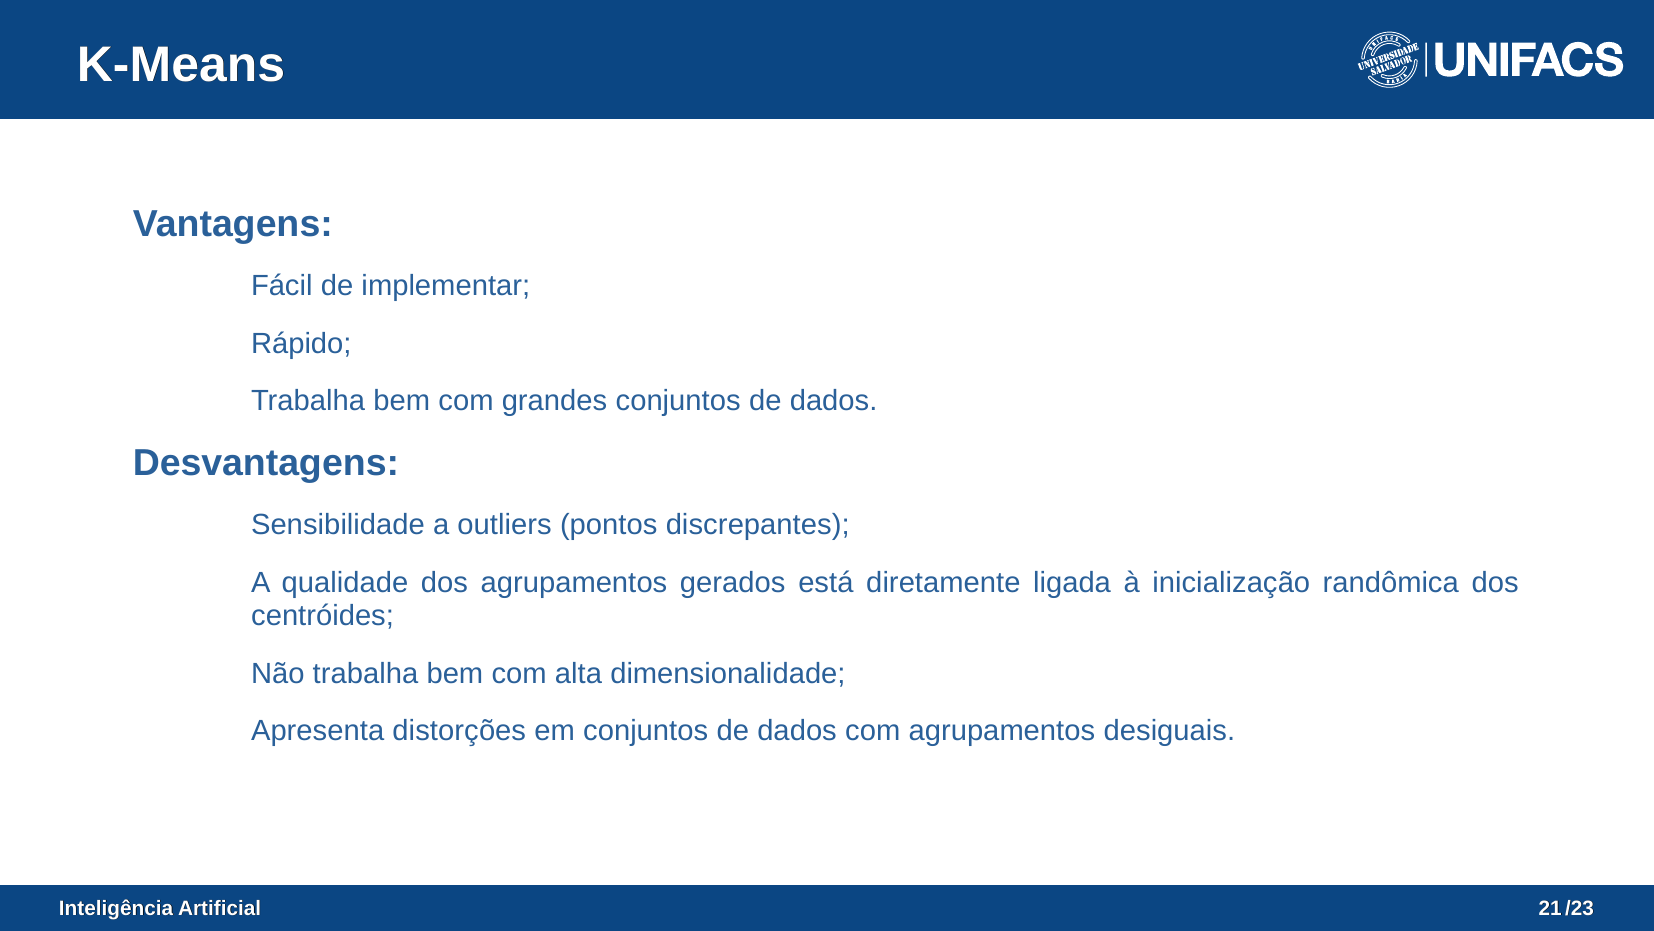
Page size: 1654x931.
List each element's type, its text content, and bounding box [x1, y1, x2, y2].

text_box K-Means [76, 7, 1241, 120]
text_box Vantagens: Fácil de implementar; Rápido; Trabalha bem com grandes conjuntos de dados. Desvantagens: Sensibilidade a outliers (pontos discrepantes); A qualidade dos agrupamentos gerados está diretamente ligada à inicialização randômica dos centróides; Não trabalha bem com alta dimensionalidade; Apresenta distorções em conjuntos de dados com agrupamentos desiguais. [118, 194, 1536, 755]
